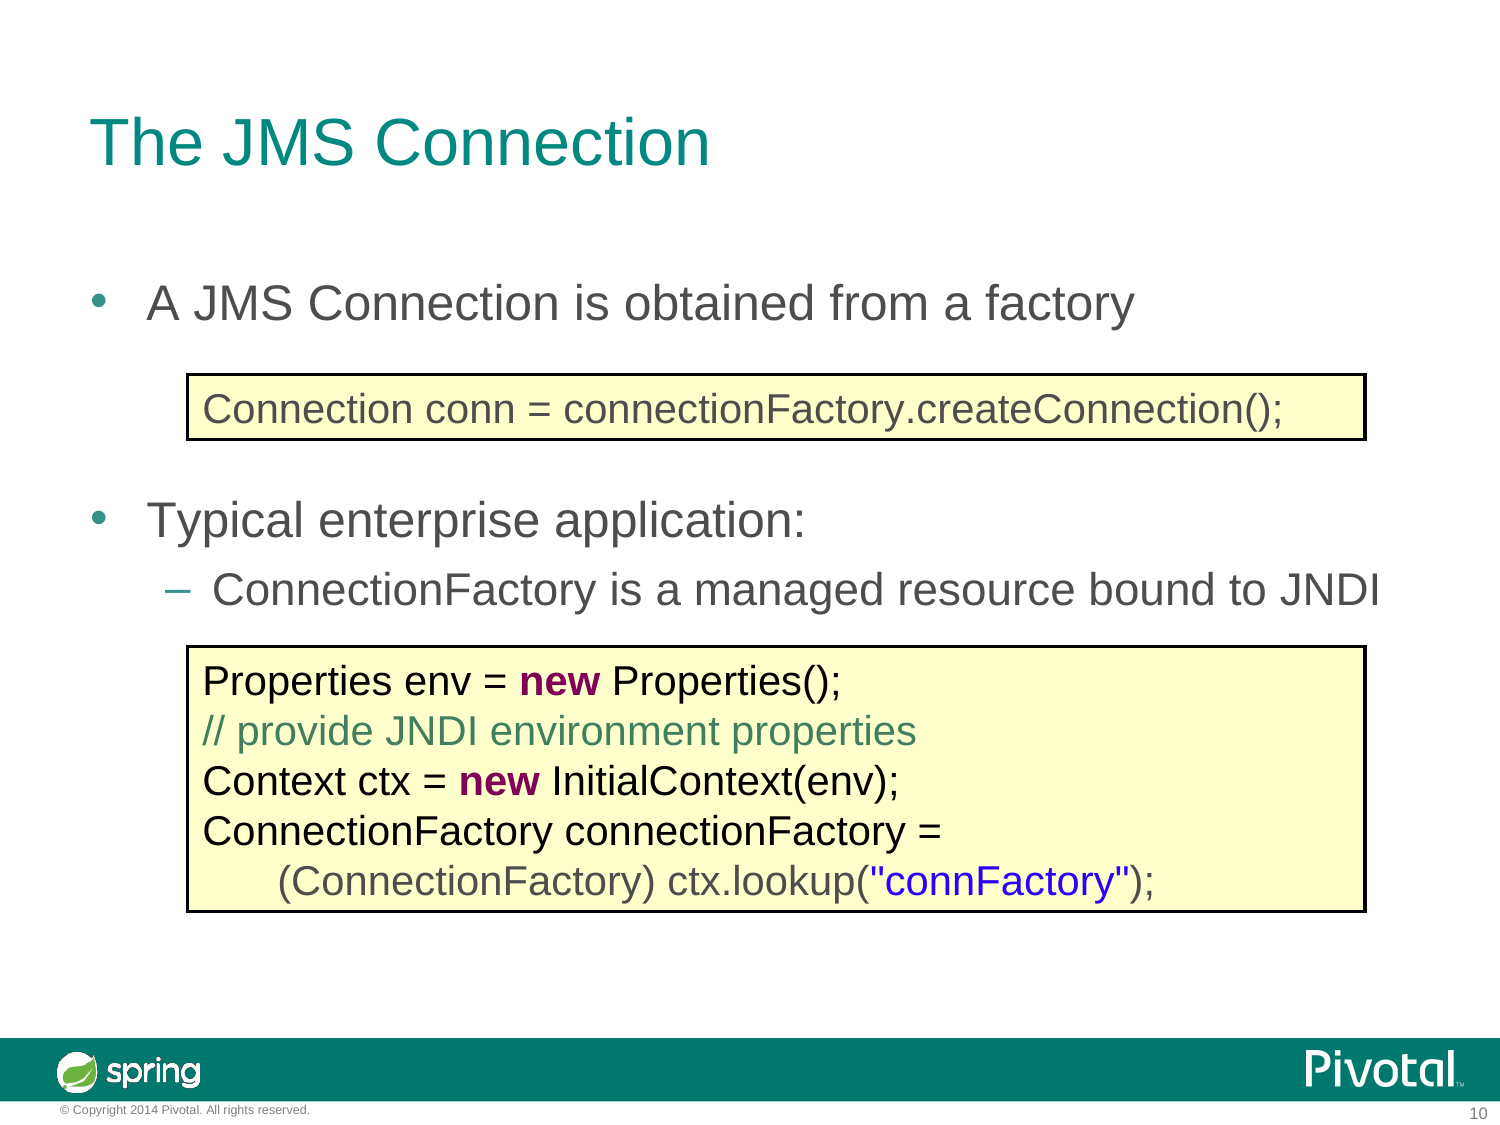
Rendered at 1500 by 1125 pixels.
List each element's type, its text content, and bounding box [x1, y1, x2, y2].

title The JMS Connection [75, 44, 1426, 233]
text_box Properties env = new Properties(); // provide JNDI environment properties Context ctx = new InitialContext(env); ConnectionFactory connectionFactory = (ConnectionFactory) ctx.lookup("connFactory"); [187, 646, 1366, 912]
picture [1306, 1050, 1464, 1087]
text_box Connection conn = connectionFactory.createConnection(); [187, 374, 1366, 440]
list A JMS Connection is obtained from a factory Typical enterprise application: ConnectionFactory is a managed resource bound to JNDI [75, 262, 1426, 1005]
picture [32, 1041, 210, 1103]
